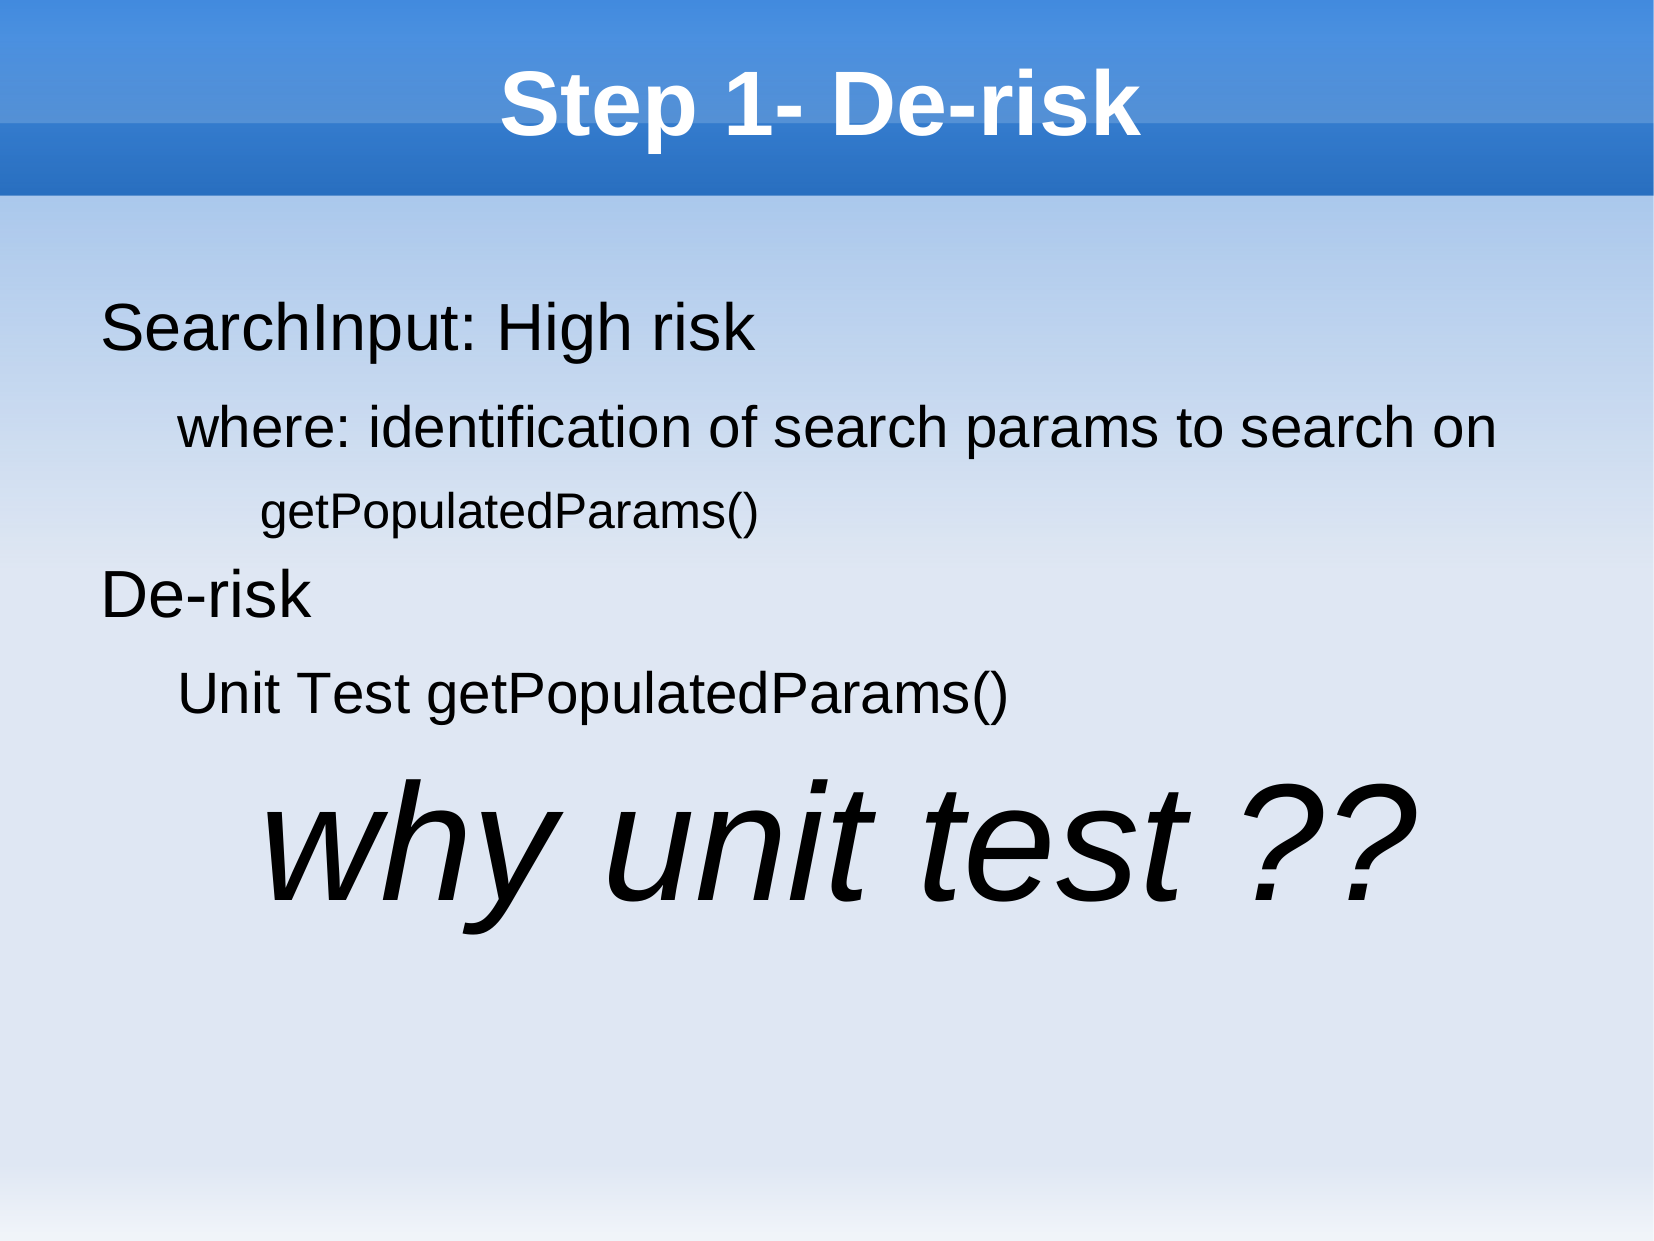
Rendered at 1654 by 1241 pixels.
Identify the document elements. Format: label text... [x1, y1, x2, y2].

picture [0, 0, 1654, 1241]
list SearchInput: High risk where: identification of search params to search on getPopulatedParams() De-risk Unit Test getPopulatedParams() why unit test ?? [82, 290, 1571, 1220]
title Step 1- De-risk [76, 7, 1565, 200]
